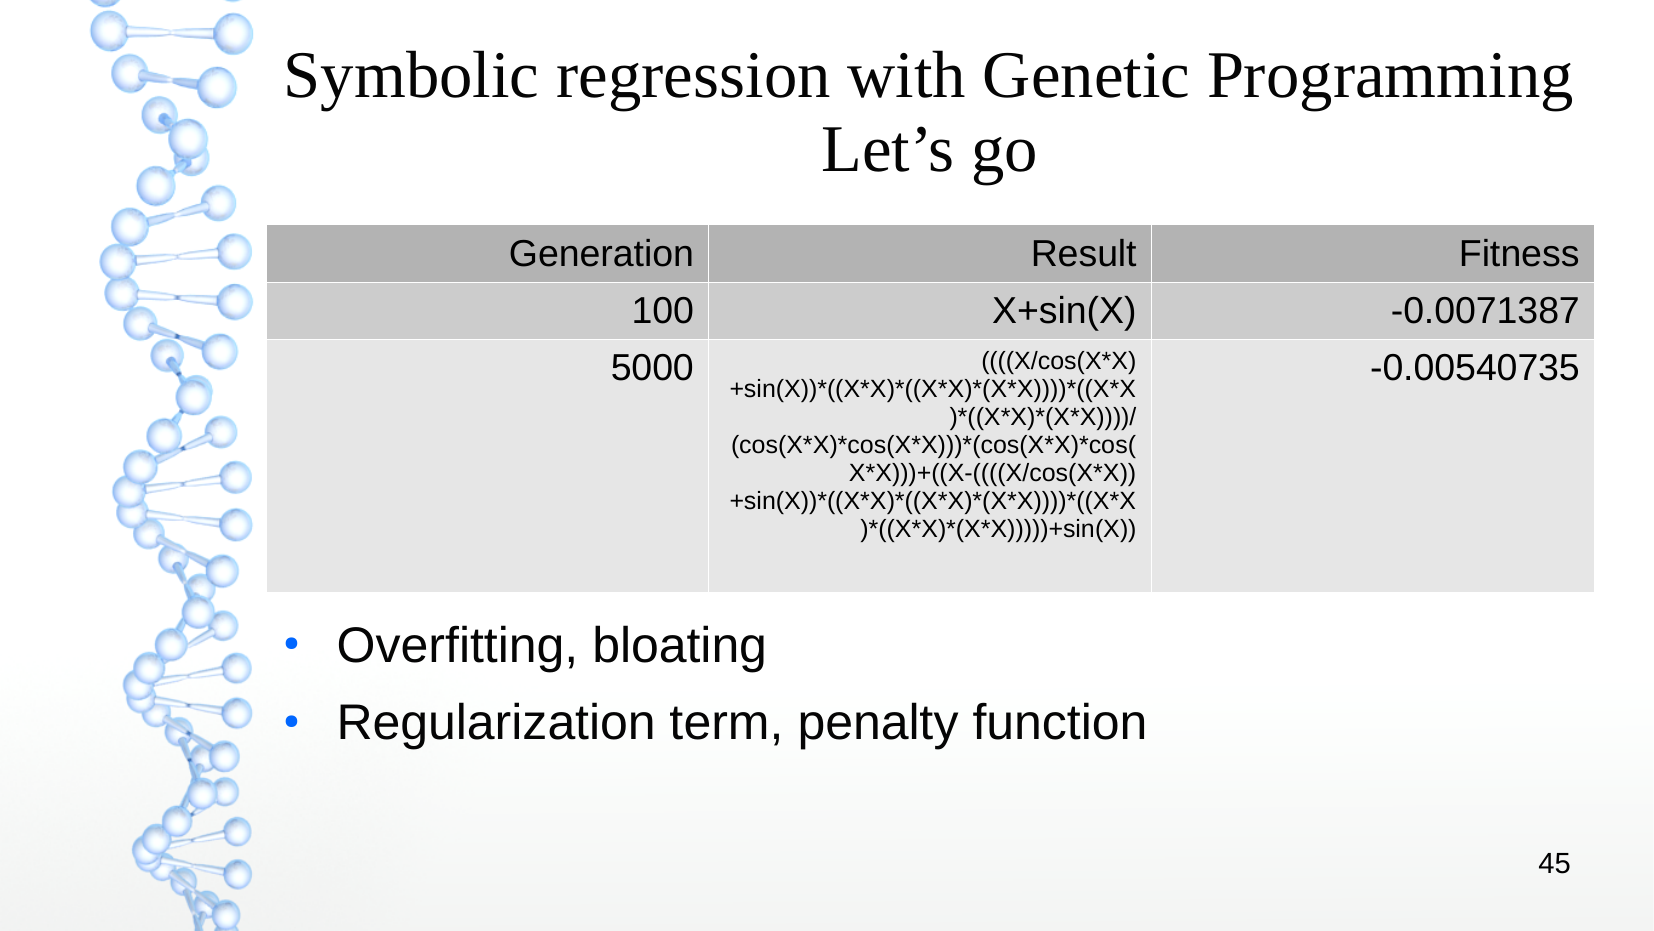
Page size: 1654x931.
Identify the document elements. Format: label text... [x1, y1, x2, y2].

table_cell 100 [267, 283, 708, 339]
list Overfitting, bloating Regularization term, penalty function [265, 616, 1595, 815]
table_cell 5000 [267, 340, 708, 592]
table_cell ((((X/cos(X*X)+sin(X))*((X*X)*((X*X)*(X*X))))*((X*X)*((X*X)*(X*X))))/(cos(X*X)*cos(X*X)))*(cos(X*X)*cos(X*X)))+((X-((((X/cos(X*X))+sin(X))*((X*X)*((X*X)*(X*X))))*((X*X)*((X*X)*(X*X)))))+sin(X)) [709, 340, 1151, 592]
table_cell -0.00540735 [1152, 340, 1594, 592]
table_header Result [709, 225, 1151, 282]
picture [0, 0, 1654, 931]
table_header Fitness [1152, 225, 1594, 282]
title Symbolic regression with Genetic Programming Let’s go [265, 35, 1595, 189]
table_header Generation [267, 225, 708, 282]
table_cell X+sin(X) [709, 283, 1151, 339]
table_cell -0.0071387 [1152, 283, 1594, 339]
